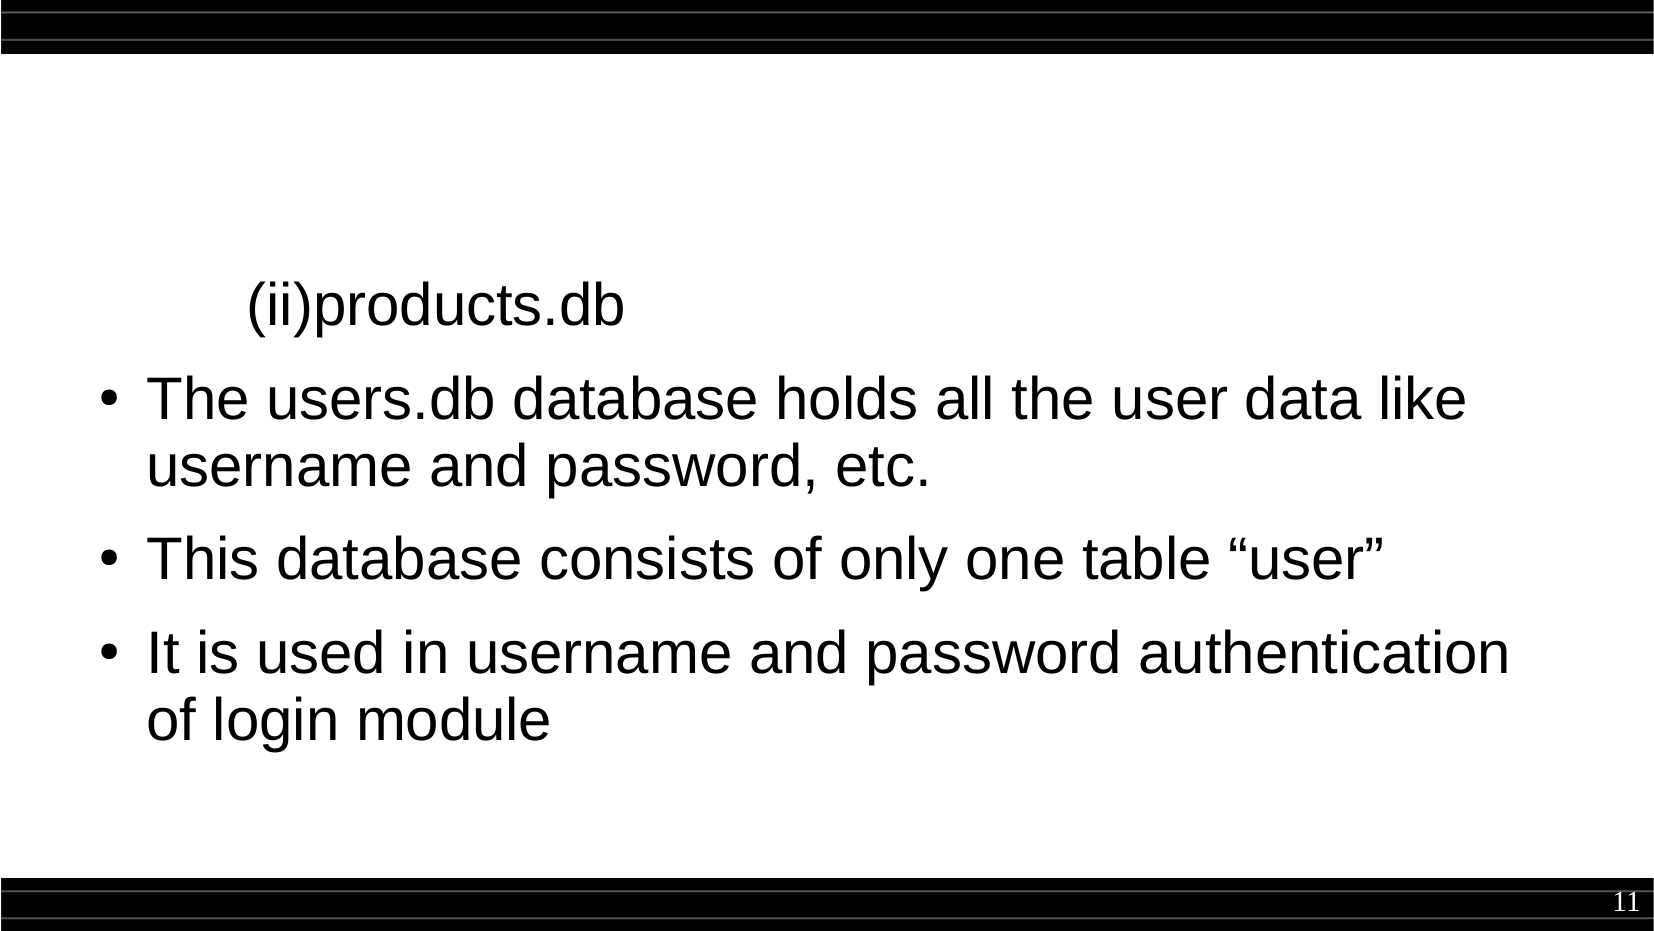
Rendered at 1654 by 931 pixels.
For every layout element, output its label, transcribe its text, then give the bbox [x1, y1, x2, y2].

picture [1, 878, 1654, 931]
list (ii)products.db The users.db database holds all the user data like username and password, etc. This database consists of only one table “user” It is used in username and password authentication of login module [82, 271, 1571, 758]
picture [1, 0, 1654, 54]
